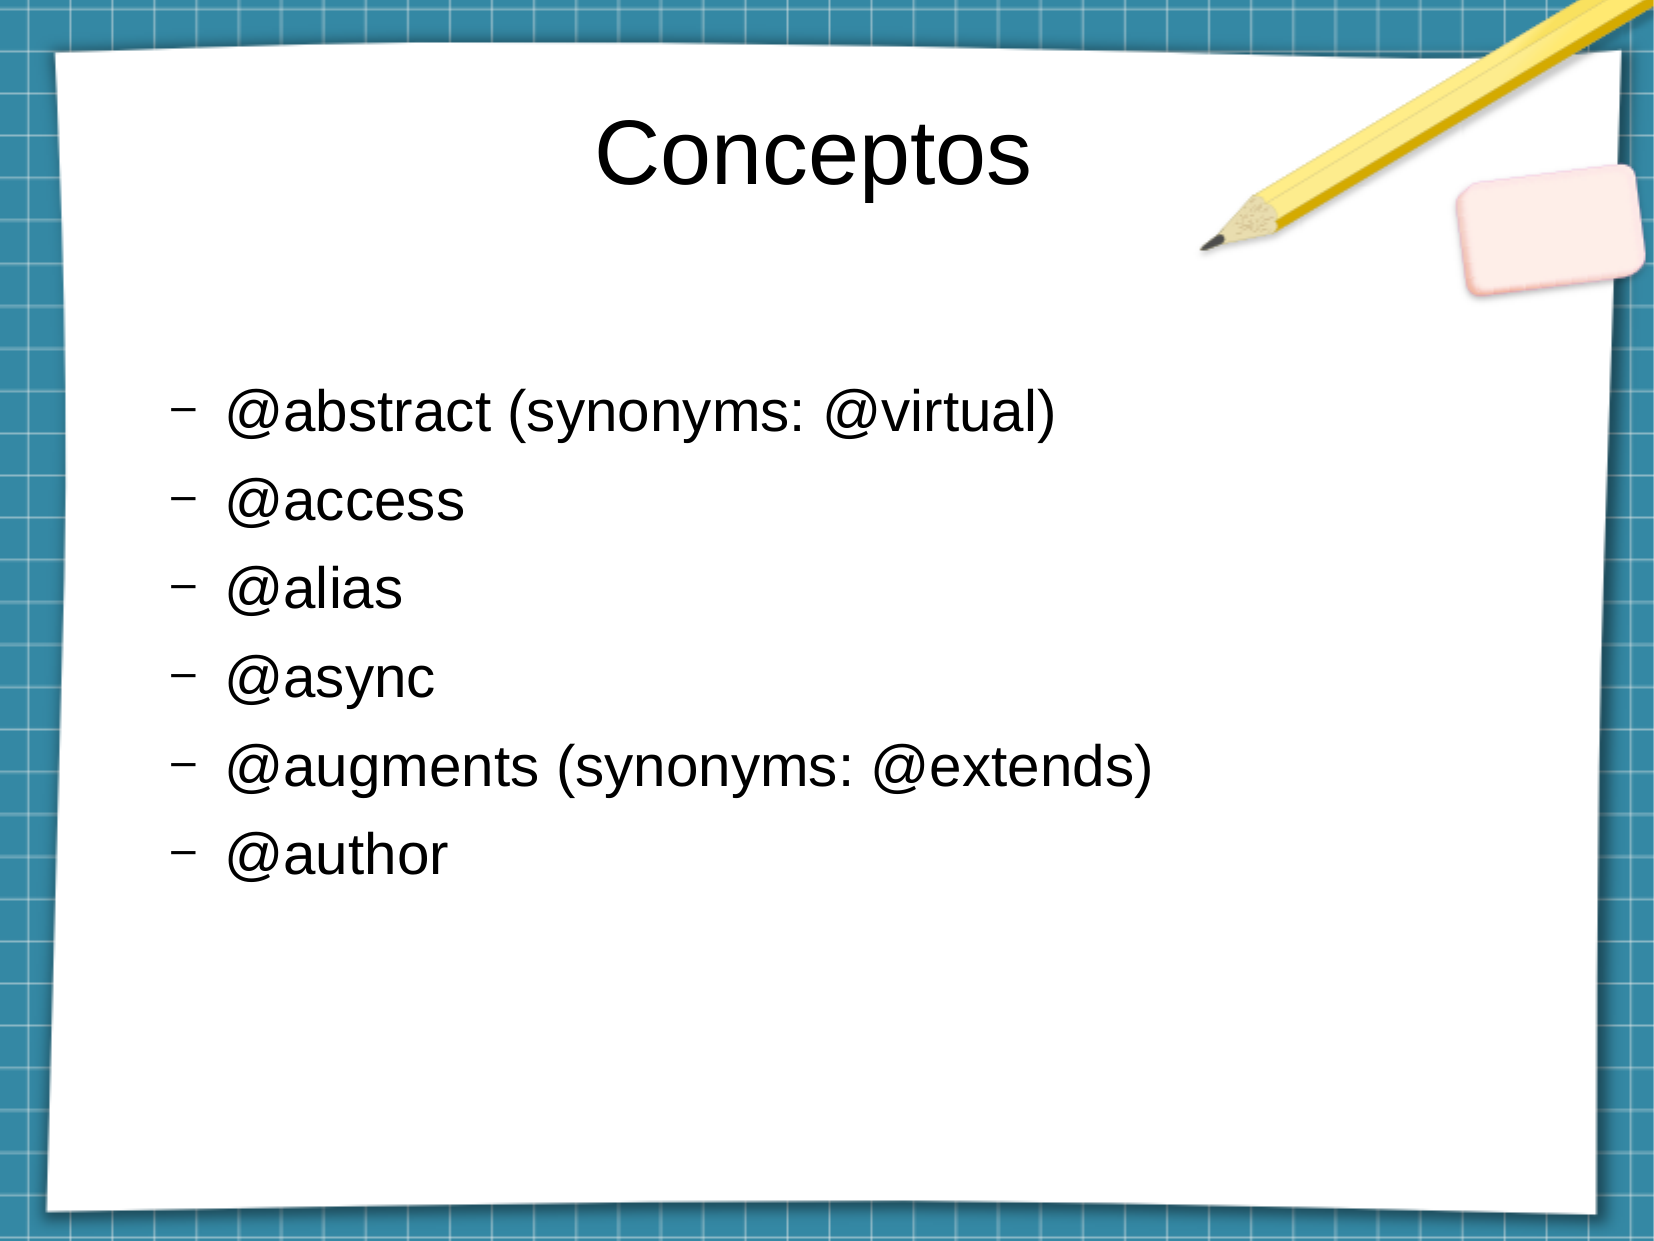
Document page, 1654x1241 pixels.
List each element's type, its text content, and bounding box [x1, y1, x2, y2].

picture [0, 0, 1654, 1241]
title Conceptos [82, 49, 1571, 257]
list @abstract (synonyms: @virtual) @access @alias @async @augments (synonyms: @extends) @author [82, 290, 1571, 1010]
